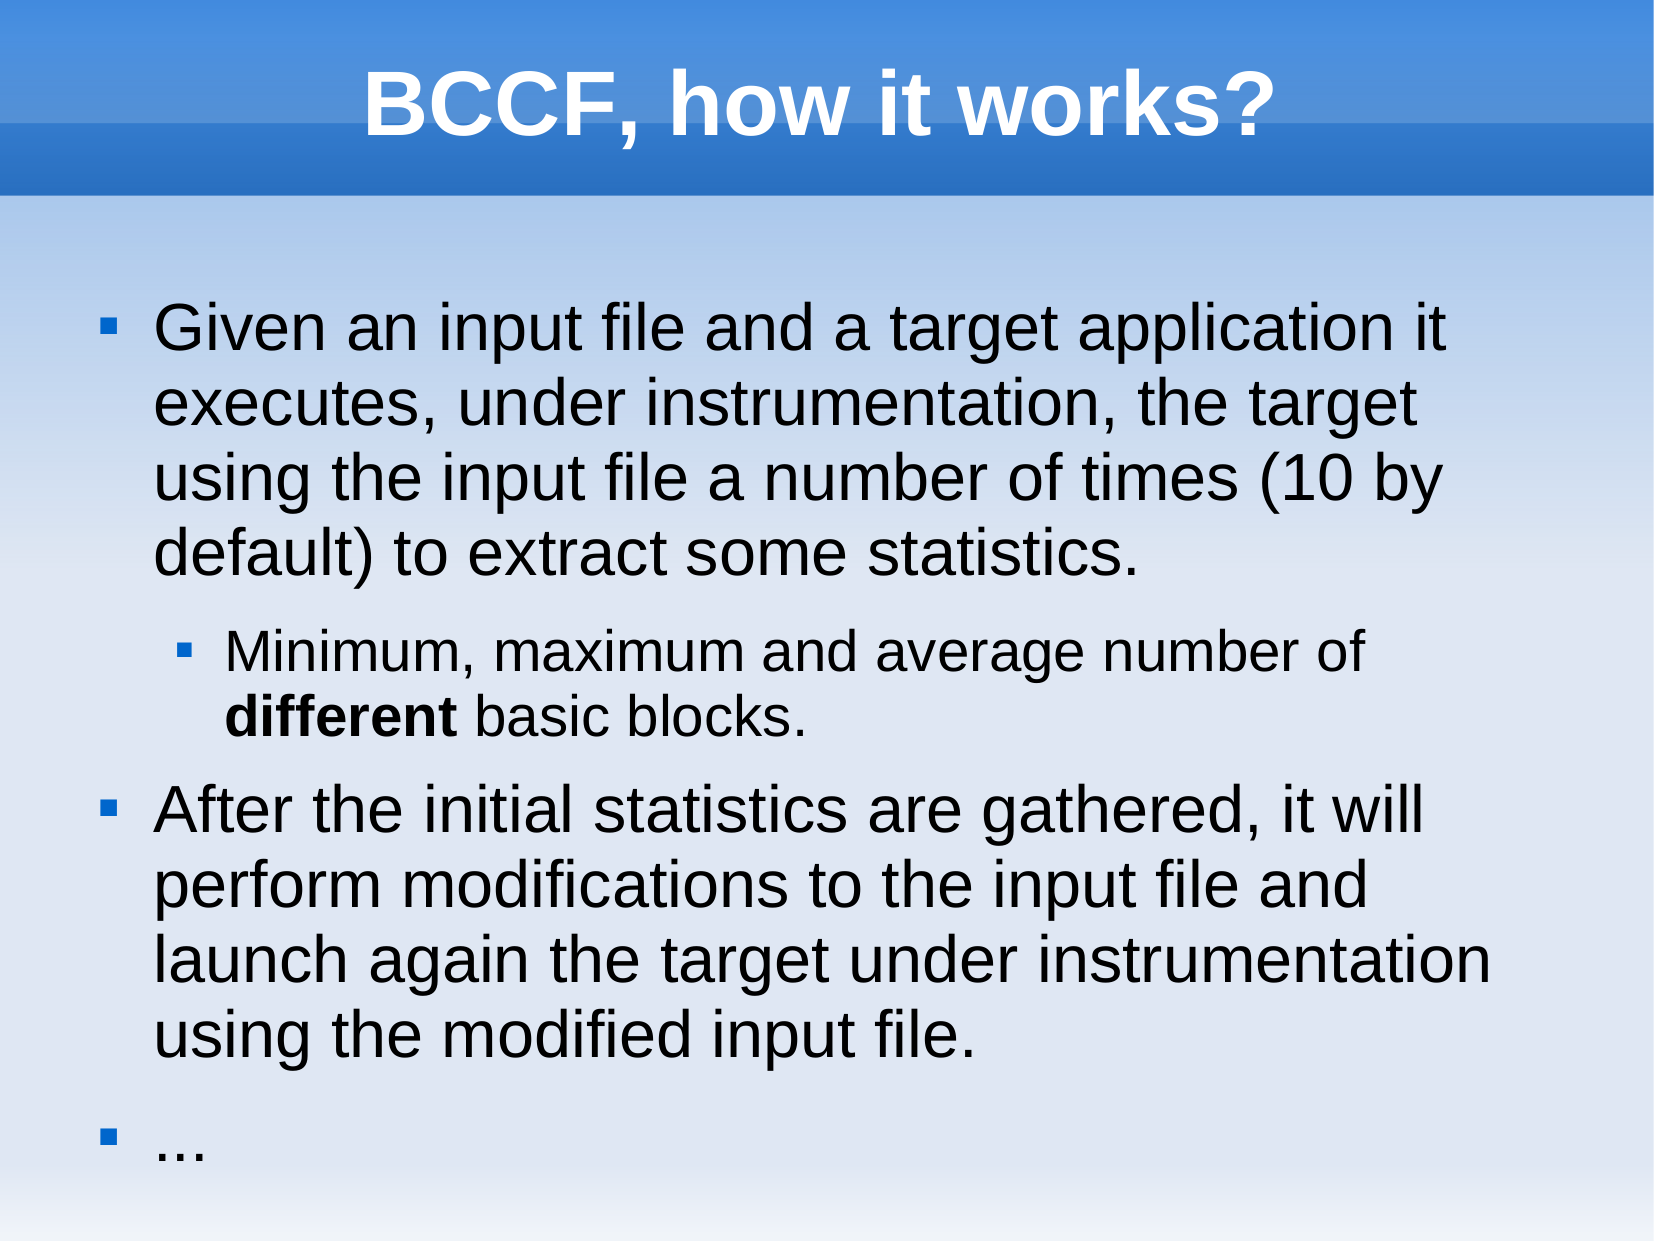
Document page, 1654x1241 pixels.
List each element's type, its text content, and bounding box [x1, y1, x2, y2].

list Given an input file and a target application it executes, under instrumentation, the target using the input file a number of times (10 by default) to extract some statistics. Minimum, maximum and average number of different basic blocks. After the initial statistics are gathered, it will perform modifications to the input file and launch again the target under instrumentation using the modified input file. ... [82, 290, 1571, 1176]
title BCCF, how it works? [76, 0, 1565, 208]
picture [0, 0, 1654, 1241]
